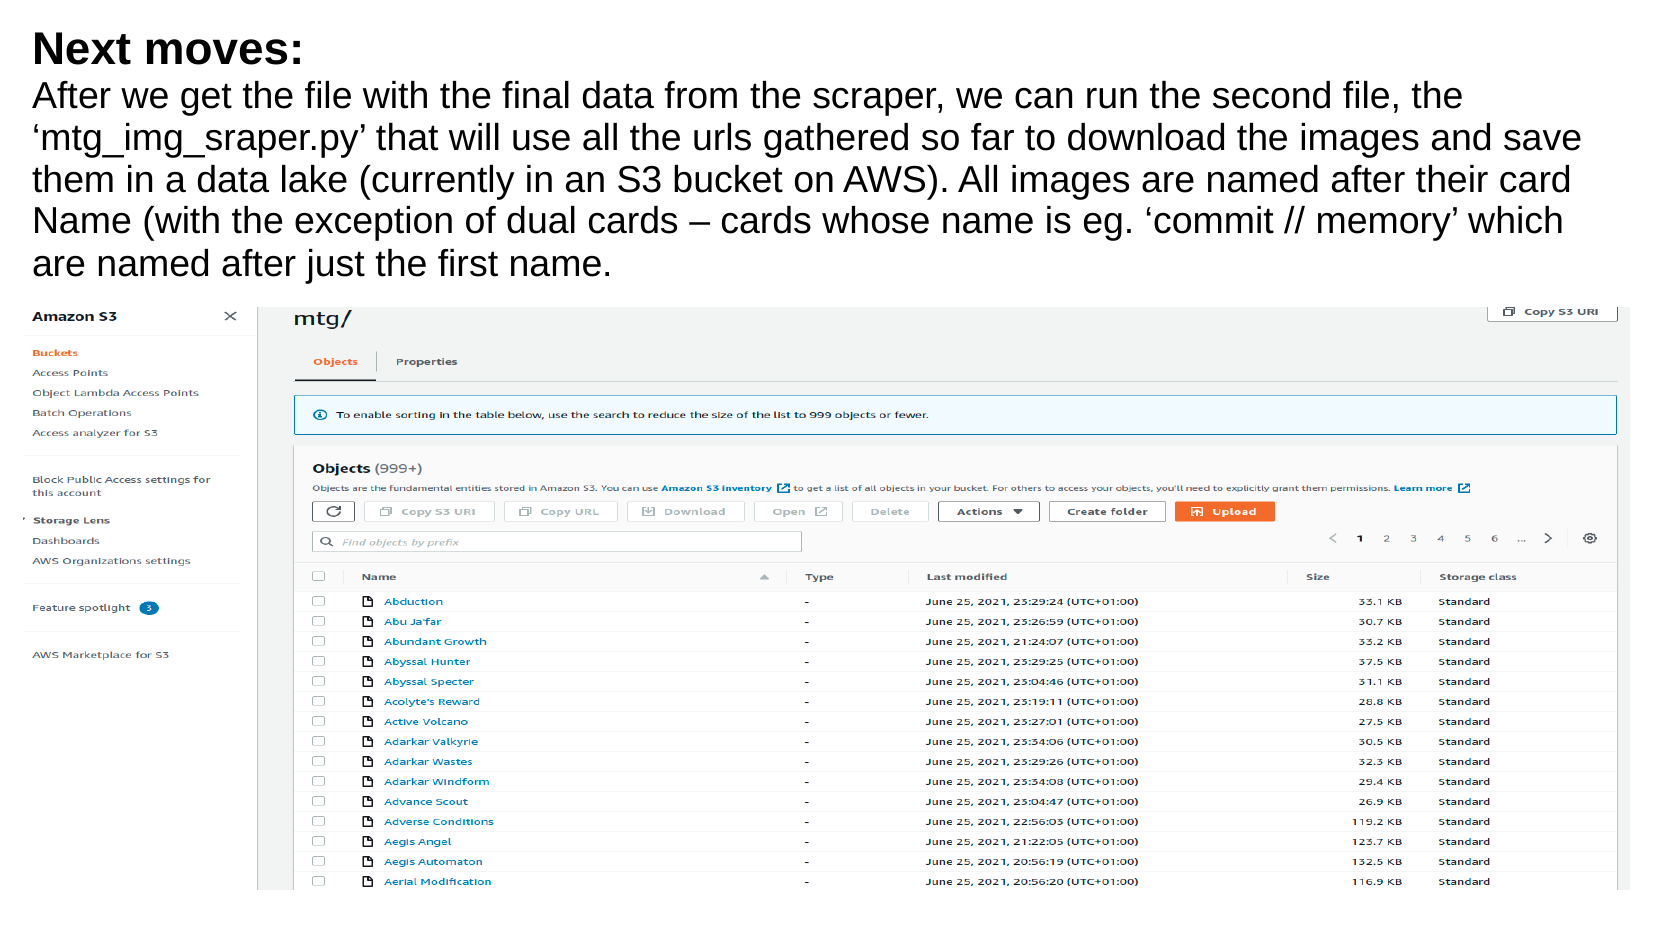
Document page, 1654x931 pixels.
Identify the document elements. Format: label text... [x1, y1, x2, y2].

picture [23, 307, 1630, 890]
text_box Next moves: After we get the file with the final data from the scraper, we can run the second file, the ‘mtg_img_sraper.py’ that will use all the urls gathered so far to download the images and save them in a data lake (currently in an S3 bucket on AWS). All images are named after their card Name (with the exception of dual cards – cards whose name is eg. ‘commit // memory’ which are named after just the first name. [17, 15, 1598, 418]
